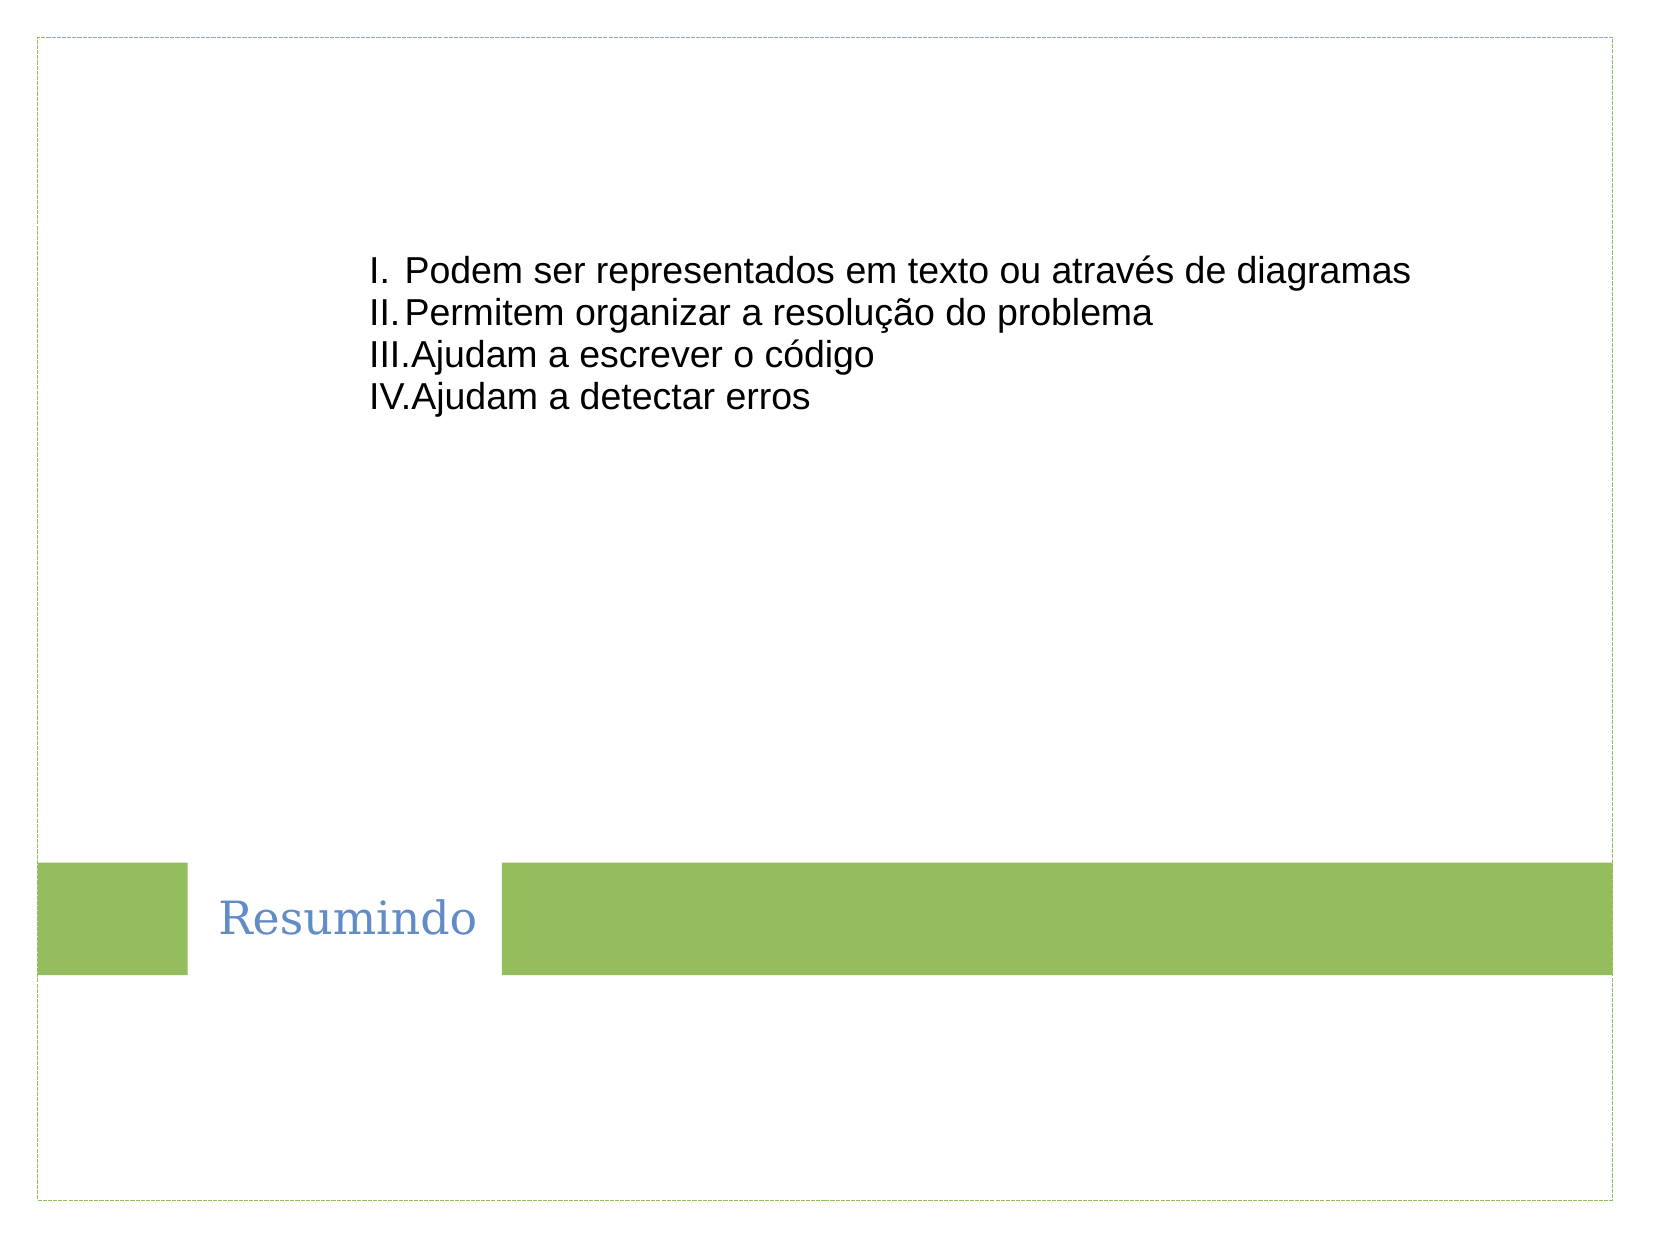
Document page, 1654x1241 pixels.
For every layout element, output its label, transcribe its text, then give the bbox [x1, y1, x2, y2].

text_box Resumindo [203, 884, 493, 953]
text_box [501, 862, 1613, 976]
text_box [37, 862, 188, 976]
text_box Podem ser representados em texto ou através de diagramas Permitem organizar a resolução do problema Ajudam a escrever o código Ajudam a detectar erros [318, 242, 1429, 425]
